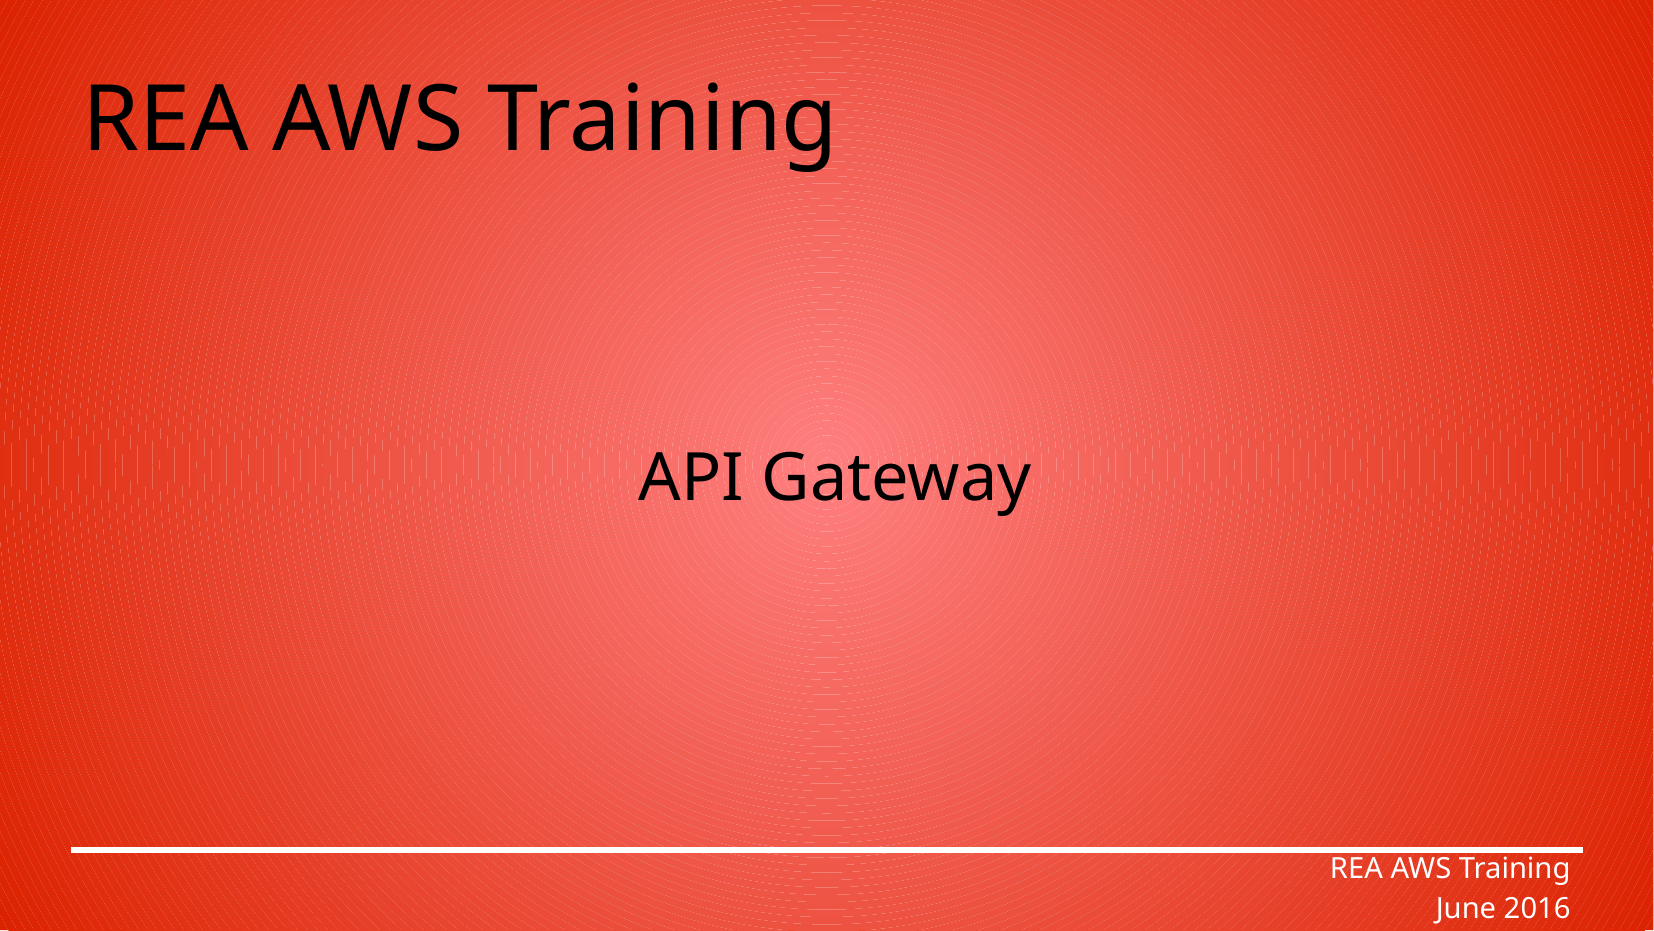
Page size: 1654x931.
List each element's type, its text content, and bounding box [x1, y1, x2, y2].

list API Gateway [82, 217, 1571, 758]
title REA AWS Training [82, 37, 1571, 193]
